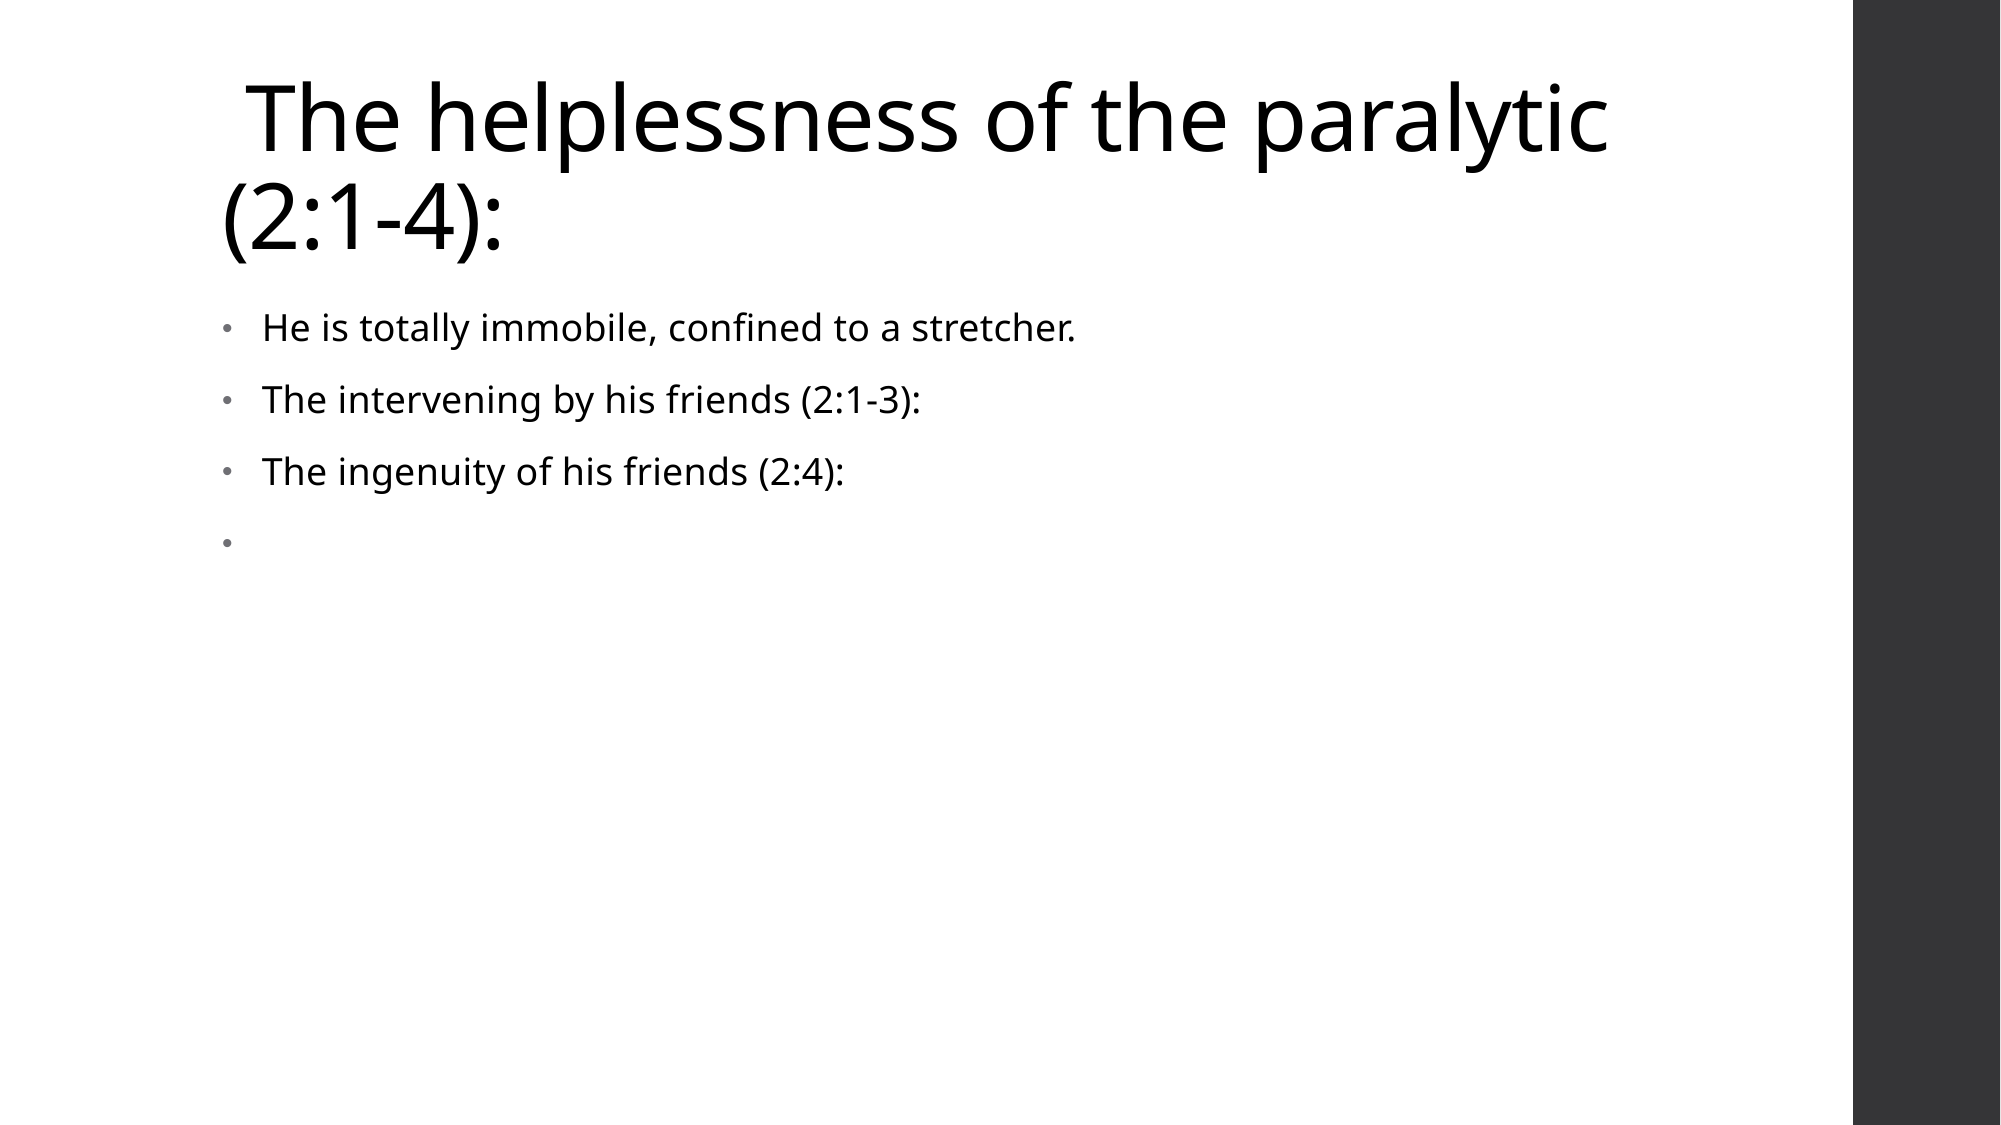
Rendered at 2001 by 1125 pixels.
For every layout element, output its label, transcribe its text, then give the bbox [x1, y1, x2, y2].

list He is totally immobile, confined to a stretcher. The intervening by his friends (2:1-3): The ingenuity of his friends (2:4): [206, 299, 1617, 1014]
title The helplessness of the paralytic (2:1-4): [206, 60, 1797, 278]
